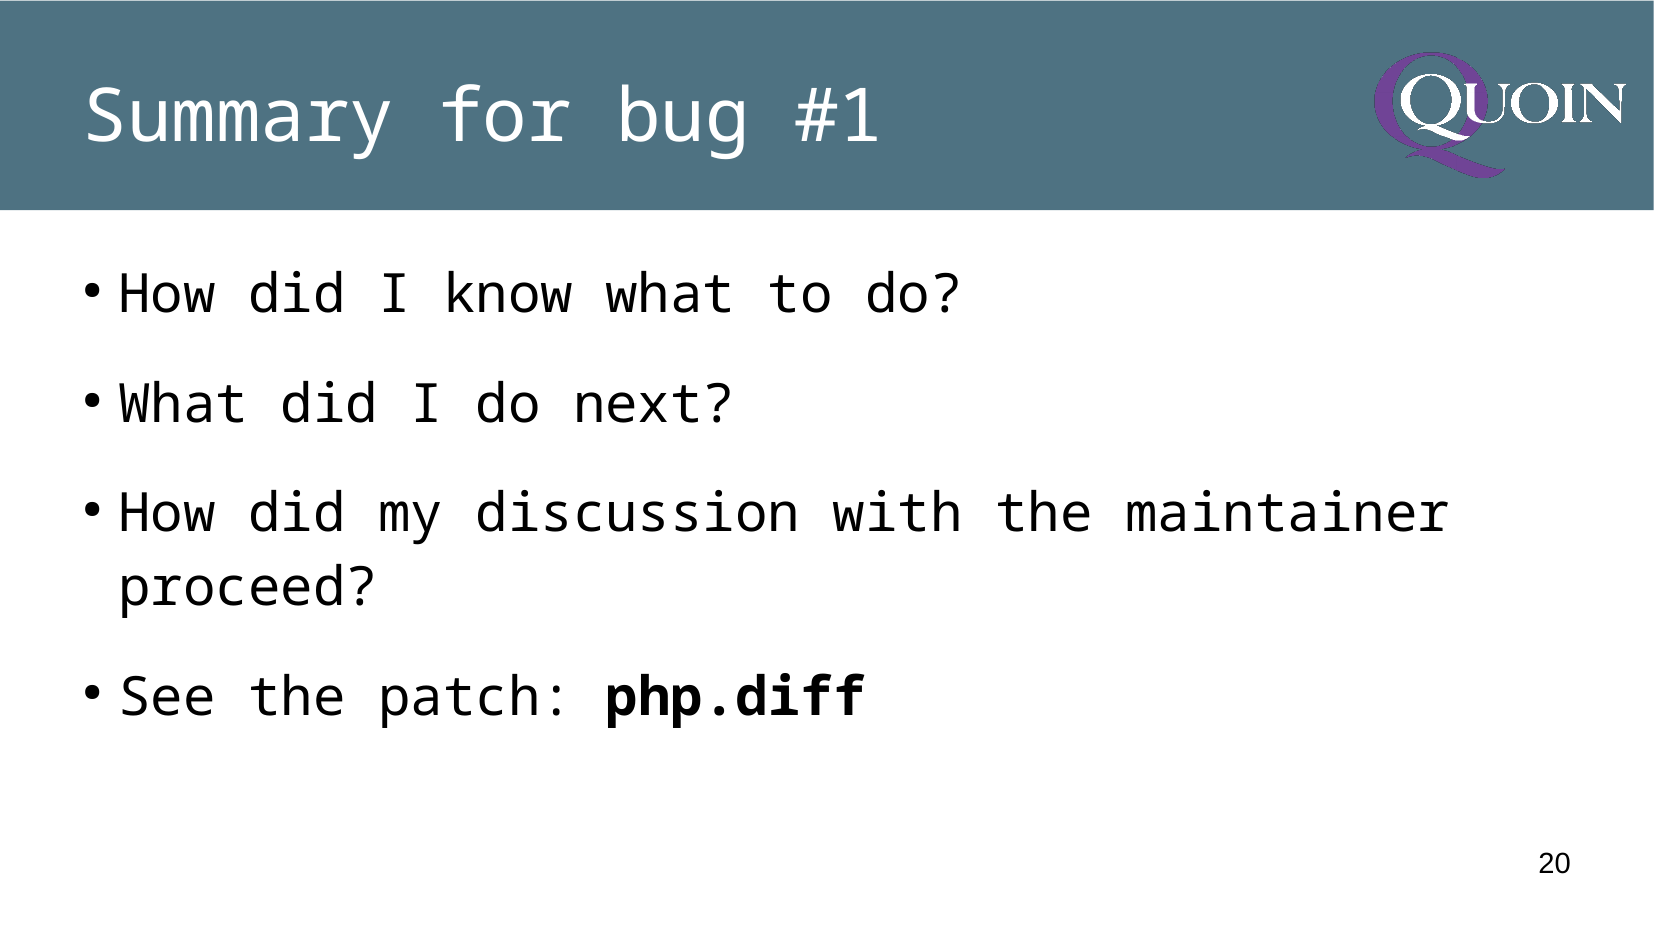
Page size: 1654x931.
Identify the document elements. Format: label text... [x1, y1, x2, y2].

title Summary for bug #1 [82, 35, 1235, 189]
subtitle How did I know what to do? What did I do next? How did my discussion with the maintainer proceed? See the patch: php.diff [82, 255, 1571, 840]
picture [1372, 49, 1654, 180]
